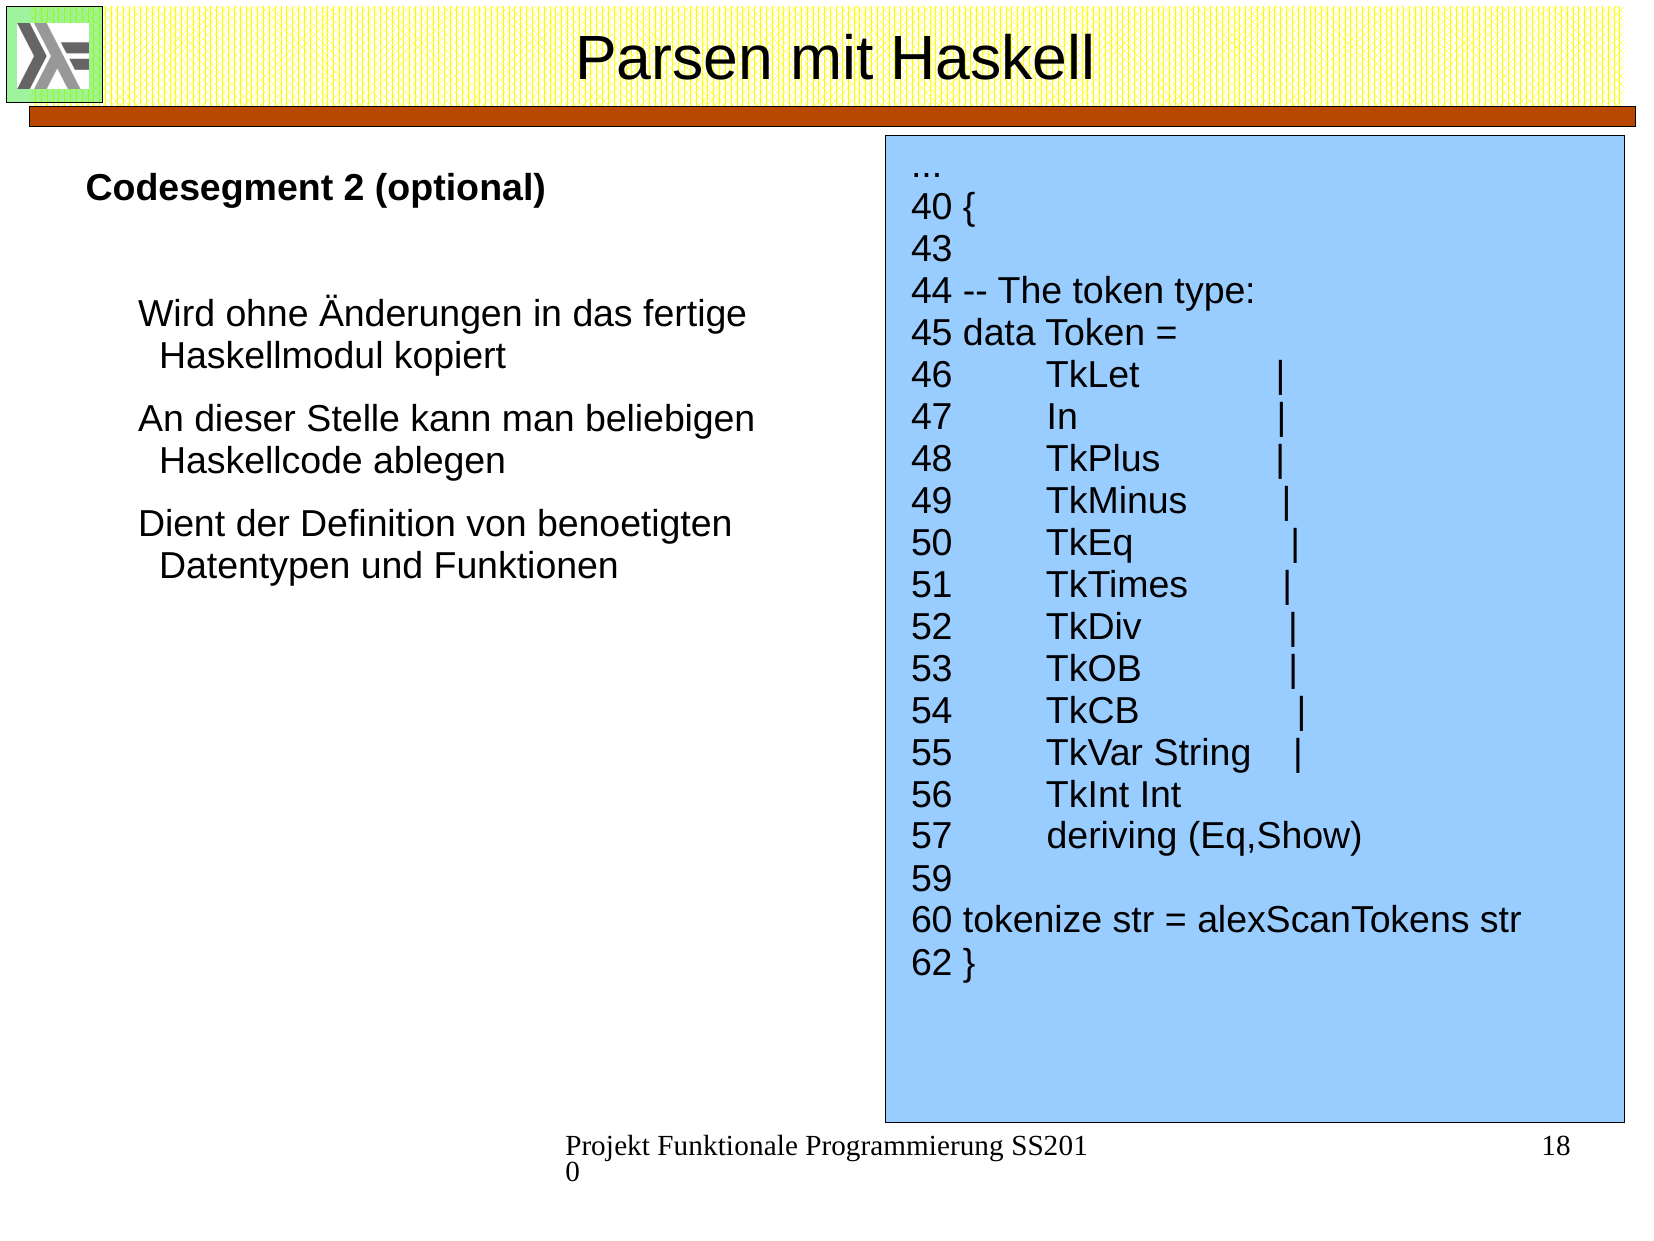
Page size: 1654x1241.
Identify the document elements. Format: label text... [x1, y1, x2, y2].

title Parsen mit Haskell [206, 15, 1465, 101]
text_box [6, 5, 1636, 127]
text_box ... 40 { 43 44 -- The token type: 45 data Token = 46 TkLet | 47 In | 48 TkPlus | 49 TkMinus | 50 TkEq | 51 TkTimes | 52 TkDiv | 53 TkOB | 54 TkCB | 55 TkVar String | 56 TkInt Int 57 deriving (Eq,Show) 59 60 tokenize str = alexScanTokens str 62 } [885, 135, 1625, 1123]
text_box Codesegment 2 (optional) Wird ohne Änderungen in das fertige Haskellmodul kopiert An dieser Stelle kann man beliebigen Haskellcode ablegen Dient der Definition von benoetigten Datentypen und Funktionen [70, 159, 839, 1098]
picture [17, 23, 89, 89]
